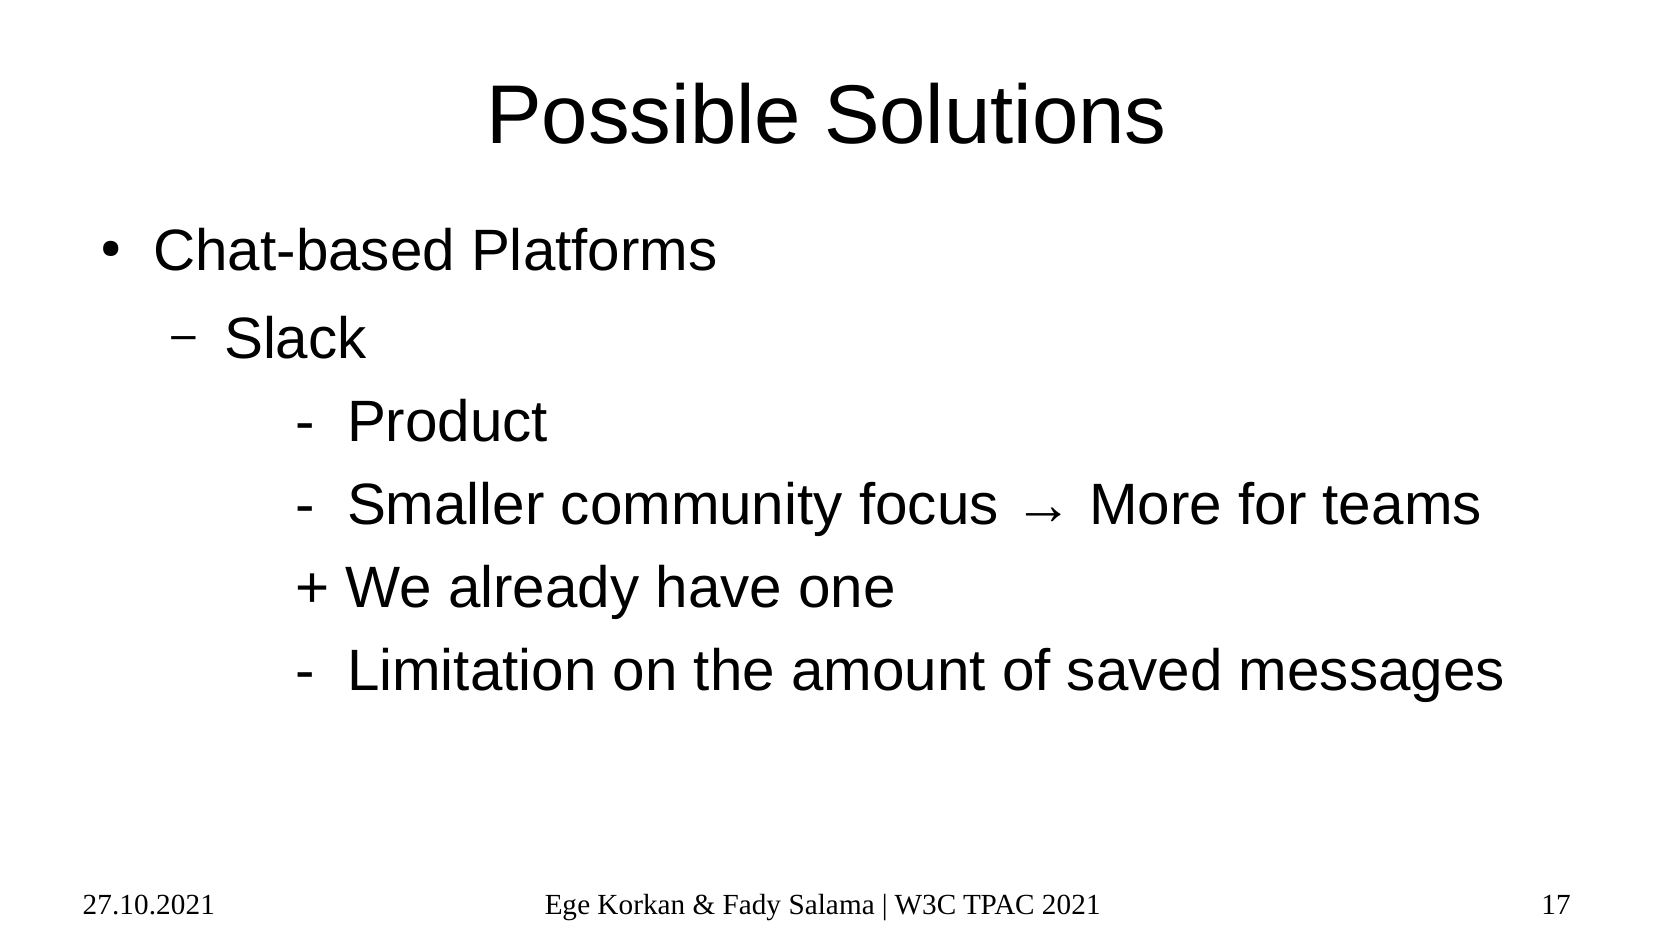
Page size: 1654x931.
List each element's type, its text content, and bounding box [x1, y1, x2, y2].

list Chat-based Platforms Slack - Product - Smaller community focus → More for teams + We already have one - Limitation on the amount of saved messages [82, 217, 1571, 758]
title Possible Solutions [82, 37, 1571, 193]
